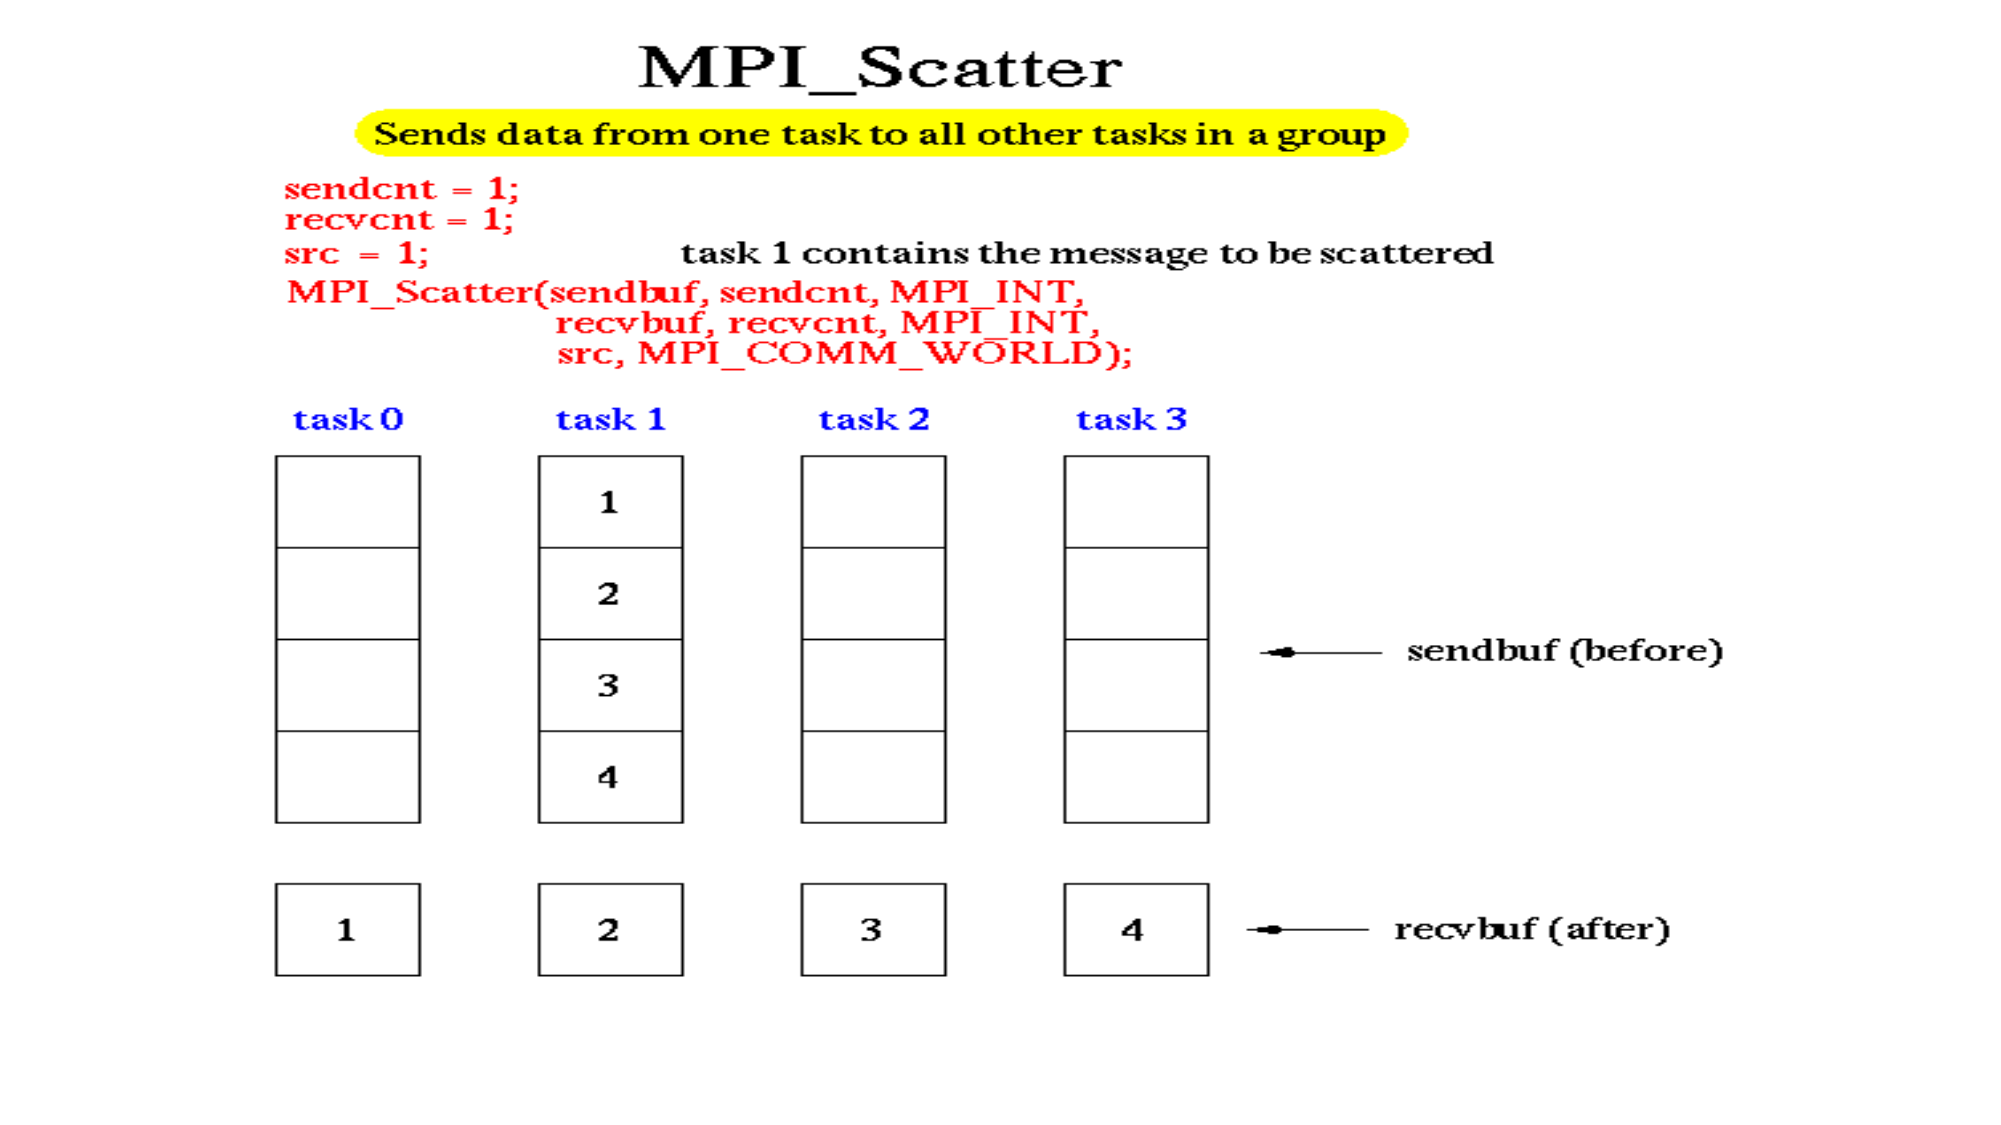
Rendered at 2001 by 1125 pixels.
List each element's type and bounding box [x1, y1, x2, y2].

picture [159, 0, 1776, 1043]
